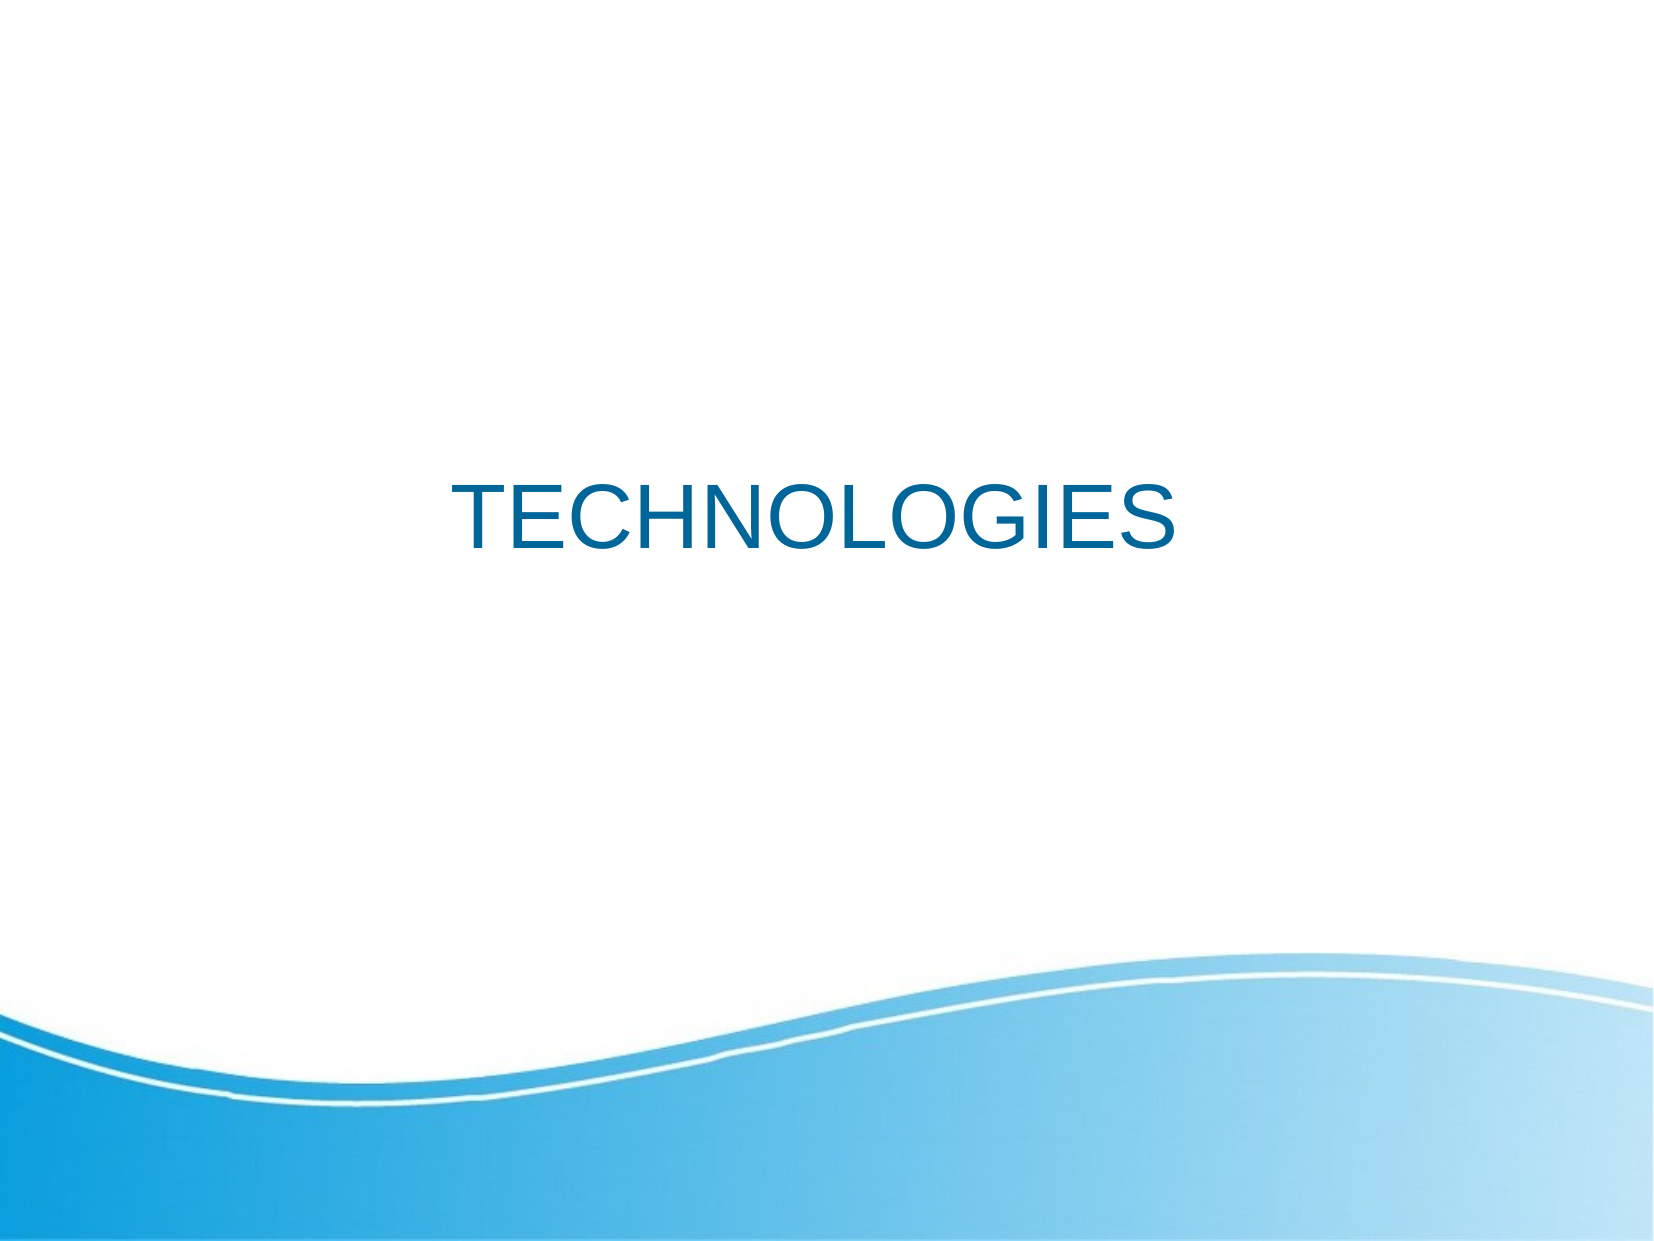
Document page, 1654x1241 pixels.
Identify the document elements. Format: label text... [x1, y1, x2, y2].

title TECHNOLOGIES [70, 413, 1560, 621]
picture [0, 952, 1654, 1241]
